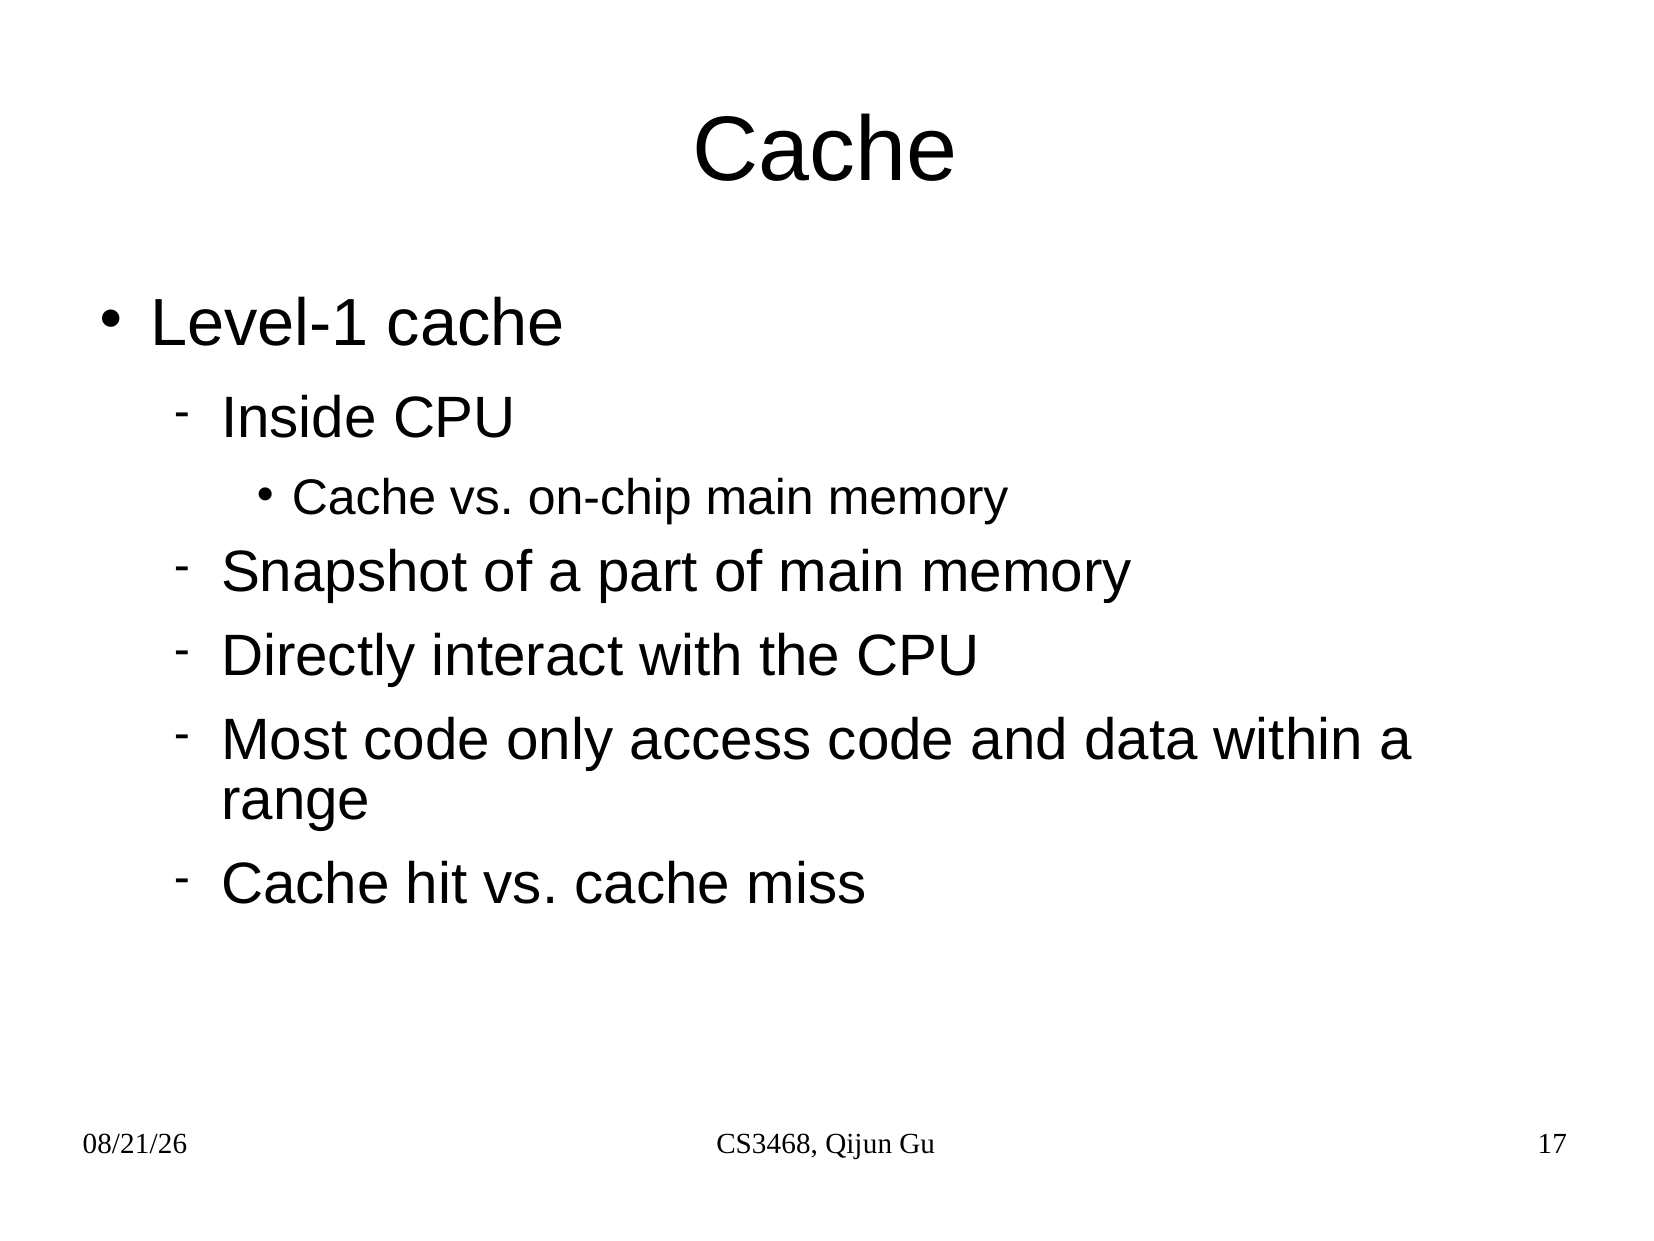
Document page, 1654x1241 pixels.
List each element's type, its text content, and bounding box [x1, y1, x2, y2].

title Cache [82, 56, 1568, 247]
list Level-1 cache Inside CPU Cache vs. on-chip main memory Snapshot of a part of main memory Directly interact with the CPU Most code only access code and data within a range Cache hit vs. cache miss [82, 290, 1568, 1092]
